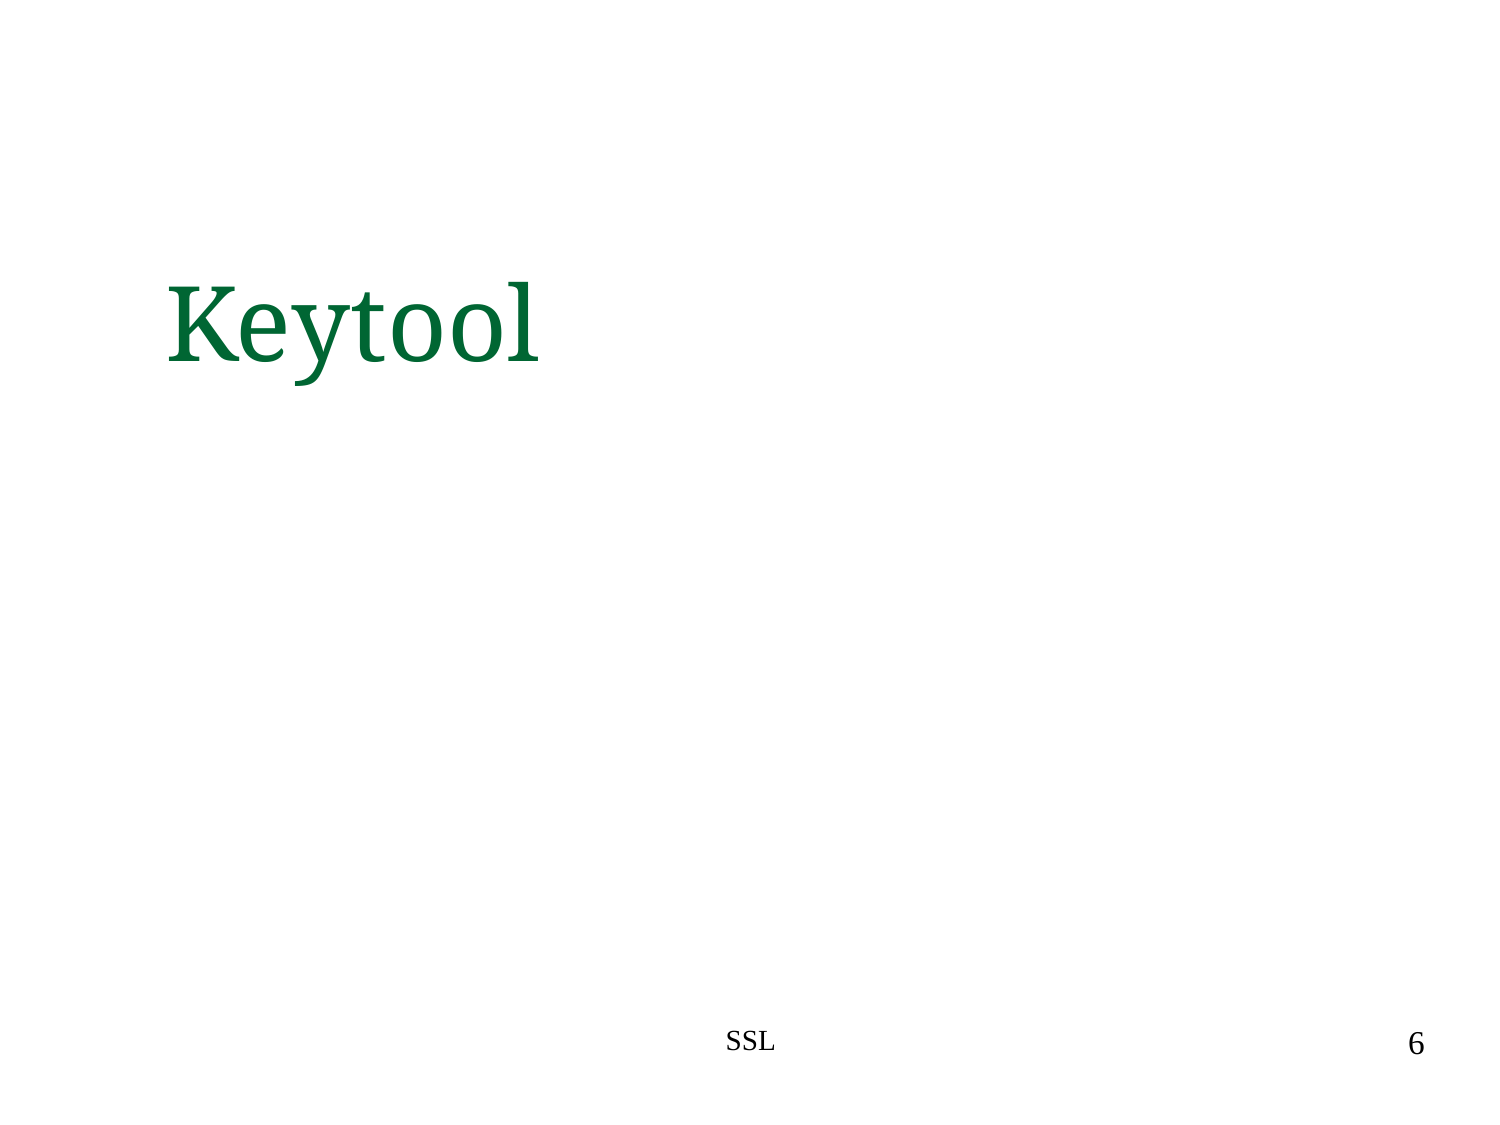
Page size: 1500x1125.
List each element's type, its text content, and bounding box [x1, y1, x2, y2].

title Keytool [150, 249, 1401, 538]
